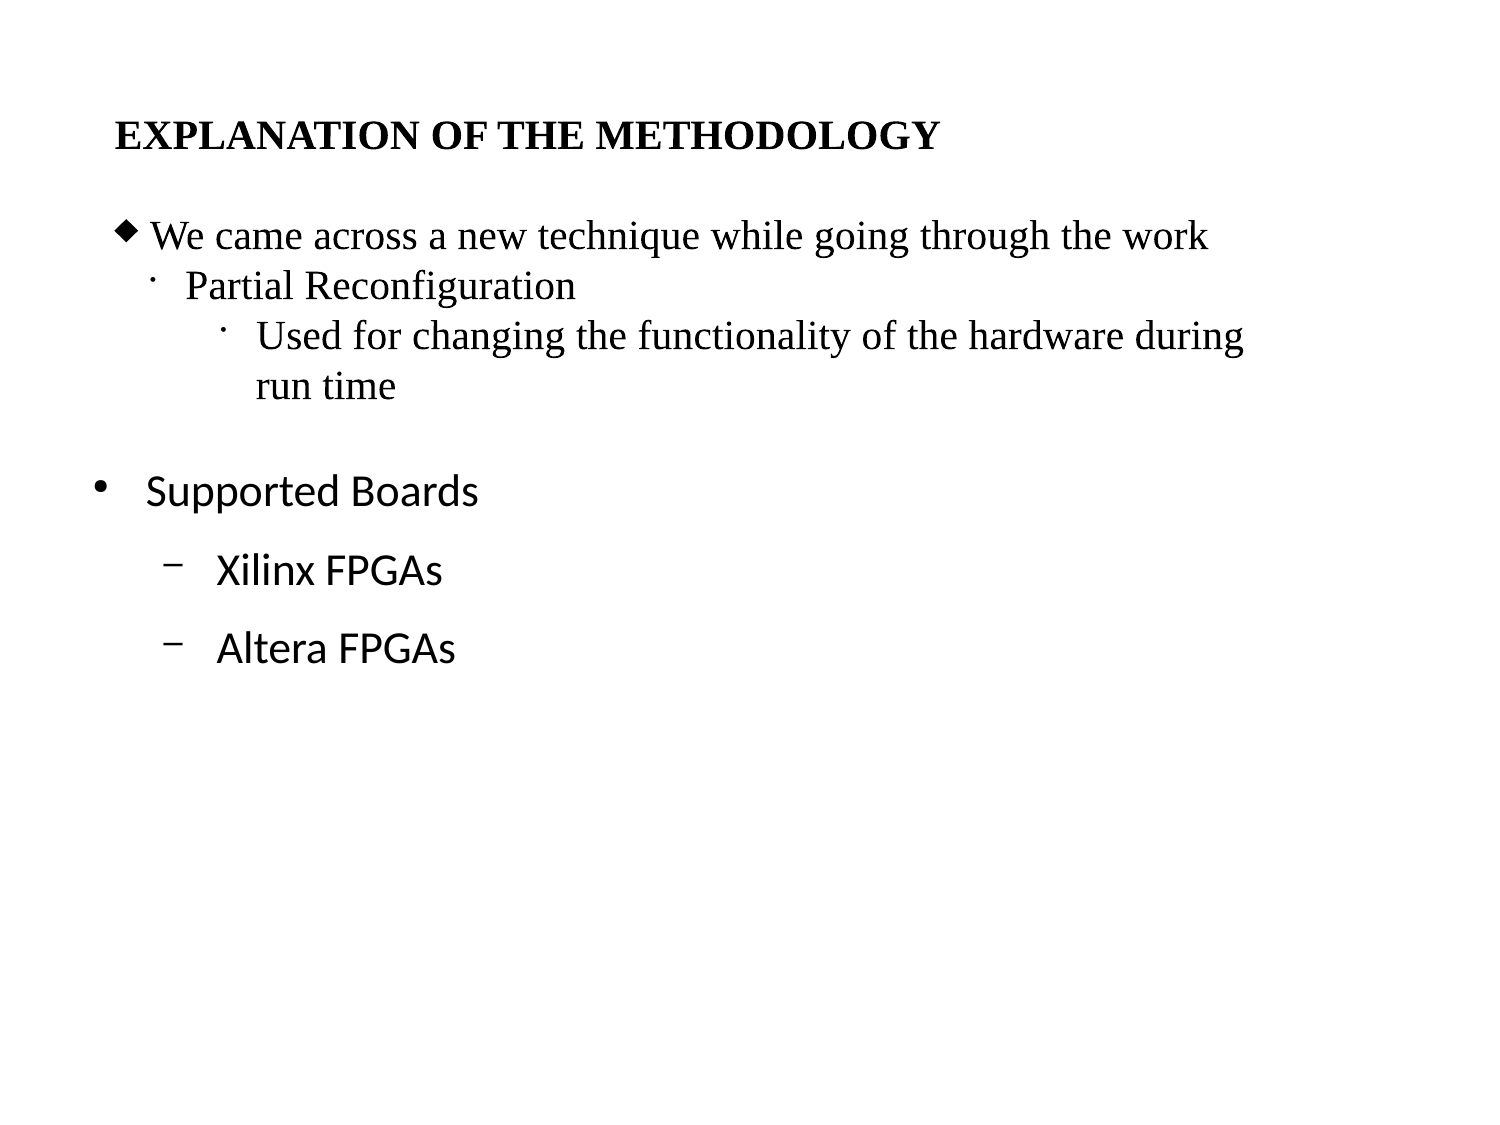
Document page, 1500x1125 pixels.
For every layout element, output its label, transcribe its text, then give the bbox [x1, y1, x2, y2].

text_box EXPLANATION OF THE METHODOLOGY We came across a new technique while going through the work Partial Reconfiguration Used for changing the functionality of the hardware during run time [99, 99, 1300, 460]
list Supported Boards Xilinx FPGAs Altera FPGAs [75, 460, 1425, 1005]
